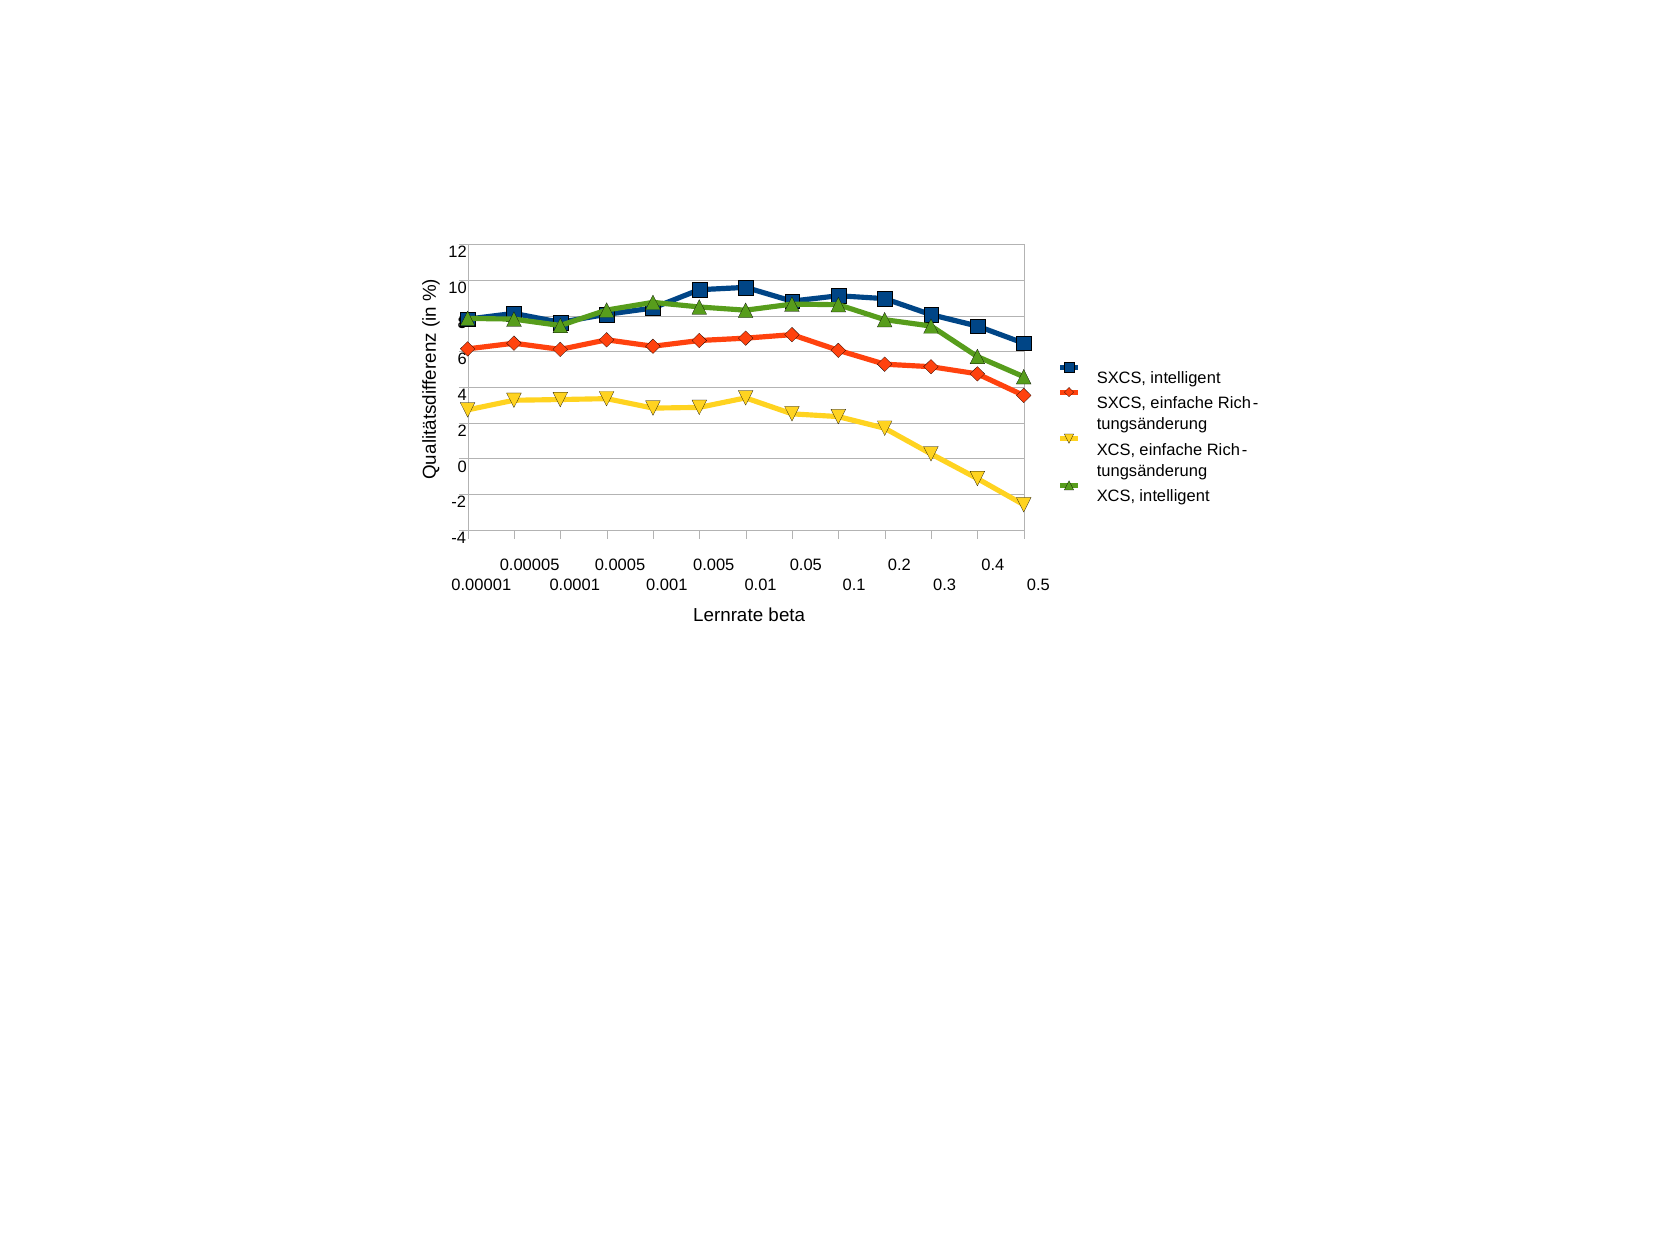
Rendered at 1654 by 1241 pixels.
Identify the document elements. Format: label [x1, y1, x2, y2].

picture [375, 225, 1275, 638]
